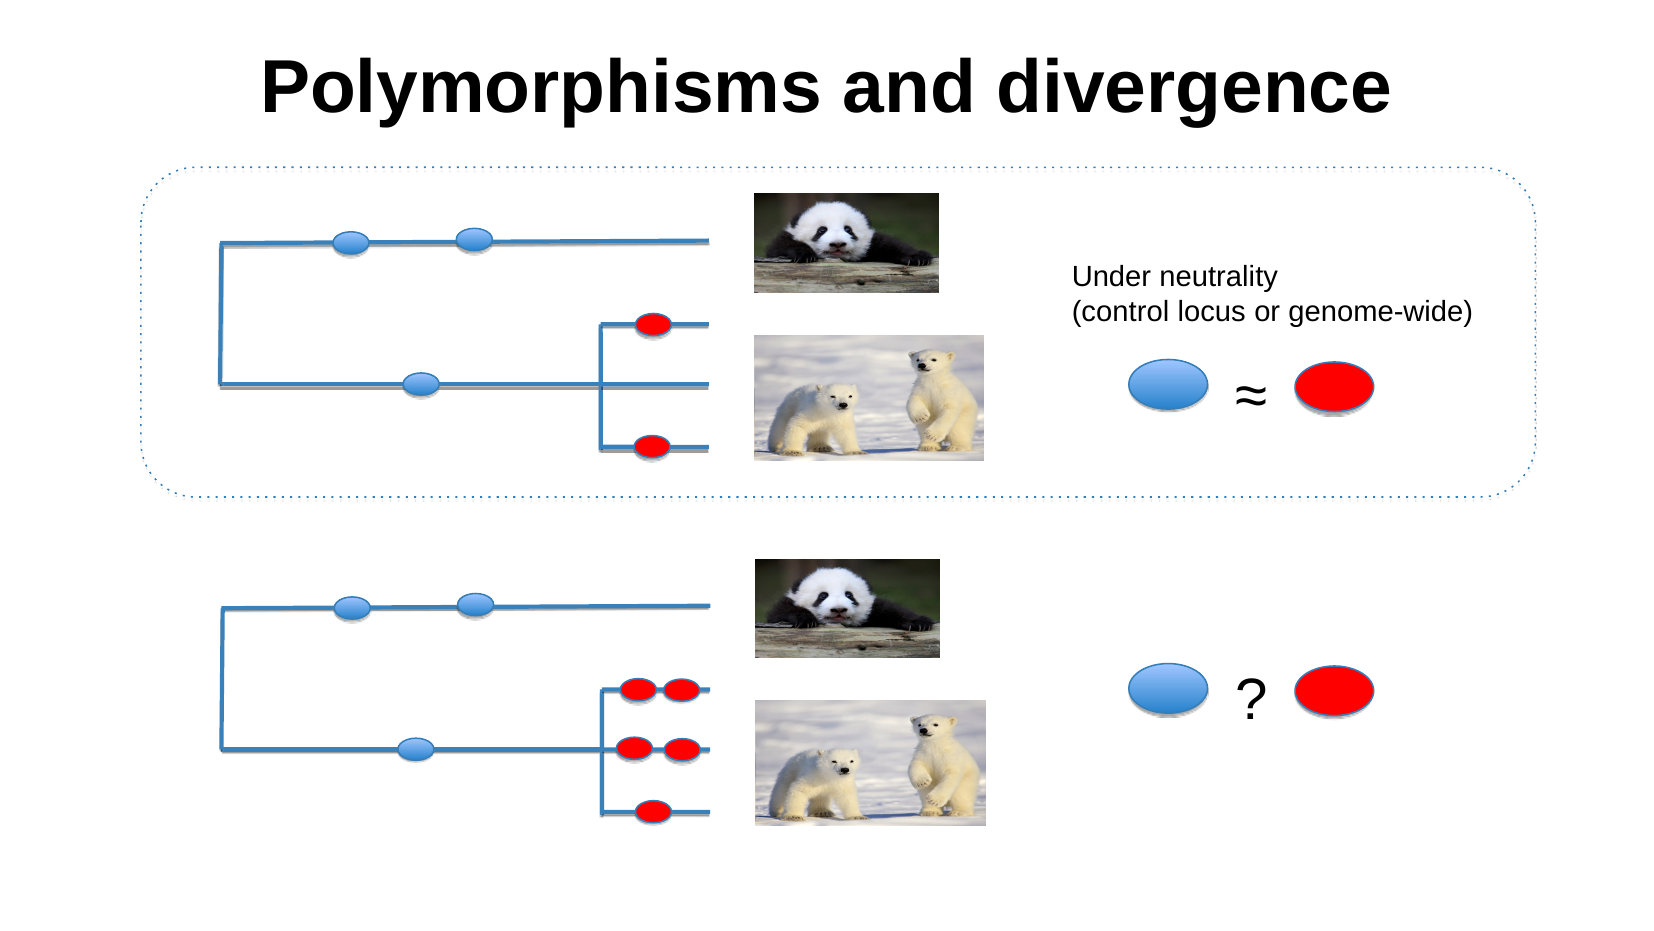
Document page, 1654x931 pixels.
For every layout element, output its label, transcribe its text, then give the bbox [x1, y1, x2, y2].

text_box [634, 435, 671, 458]
text_box [1128, 359, 1208, 410]
text_box [332, 231, 369, 254]
text_box [616, 737, 653, 760]
picture [755, 700, 986, 826]
text_box [635, 800, 672, 823]
text_box [635, 313, 672, 336]
text_box [456, 228, 493, 251]
picture [755, 559, 940, 658]
text_box Under neutrality (control locus or genome-wide) [1057, 250, 1489, 336]
text_box [334, 596, 371, 620]
text_box [403, 372, 440, 396]
text_box [663, 679, 700, 702]
text_box [1128, 663, 1208, 714]
text_box [457, 593, 494, 616]
title Polymorphisms and divergence [82, 5, 1571, 161]
text_box [664, 738, 701, 761]
picture [754, 335, 984, 461]
text_box [620, 678, 657, 701]
text_box [1295, 361, 1374, 412]
text_box [1295, 665, 1374, 716]
text_box [397, 738, 434, 761]
picture [754, 193, 939, 293]
text_box ? [1220, 653, 1284, 739]
text_box ≈ [1220, 349, 1283, 435]
